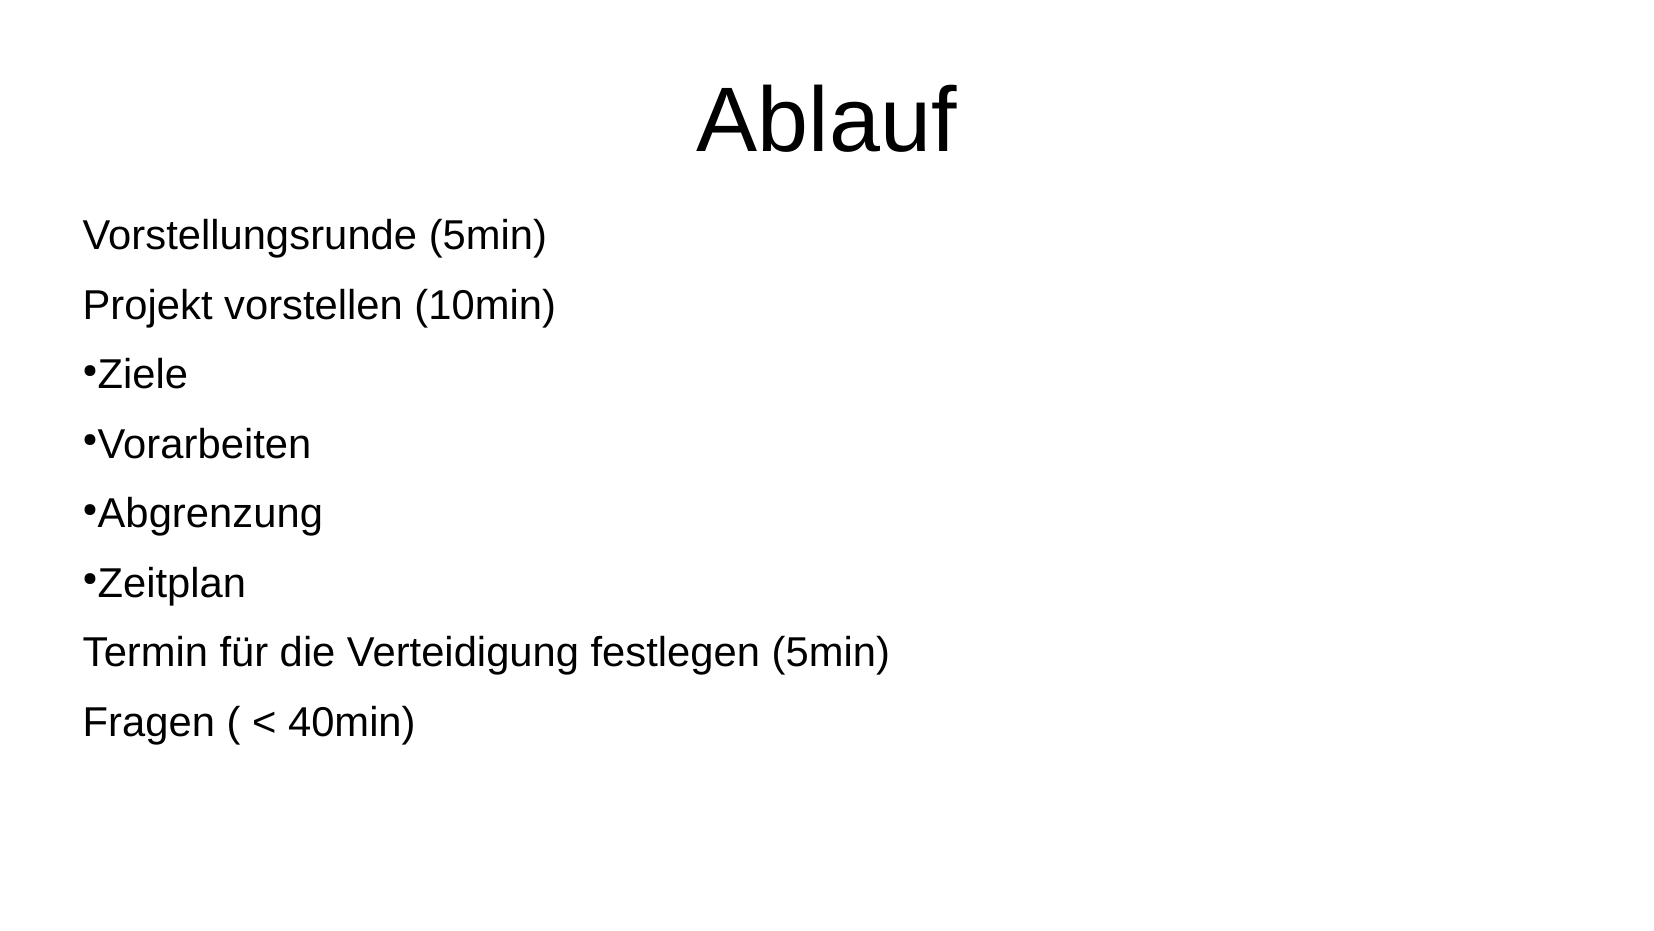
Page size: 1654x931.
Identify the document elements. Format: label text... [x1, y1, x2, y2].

title Ablauf [82, 37, 1571, 193]
list Vorstellungsrunde (5min) Projekt vorstellen (10min) Ziele Vorarbeiten Abgrenzung Zeitplan Termin für die Verteidigung festlegen (5min) Fragen ( < 40min) [82, 217, 1571, 758]
